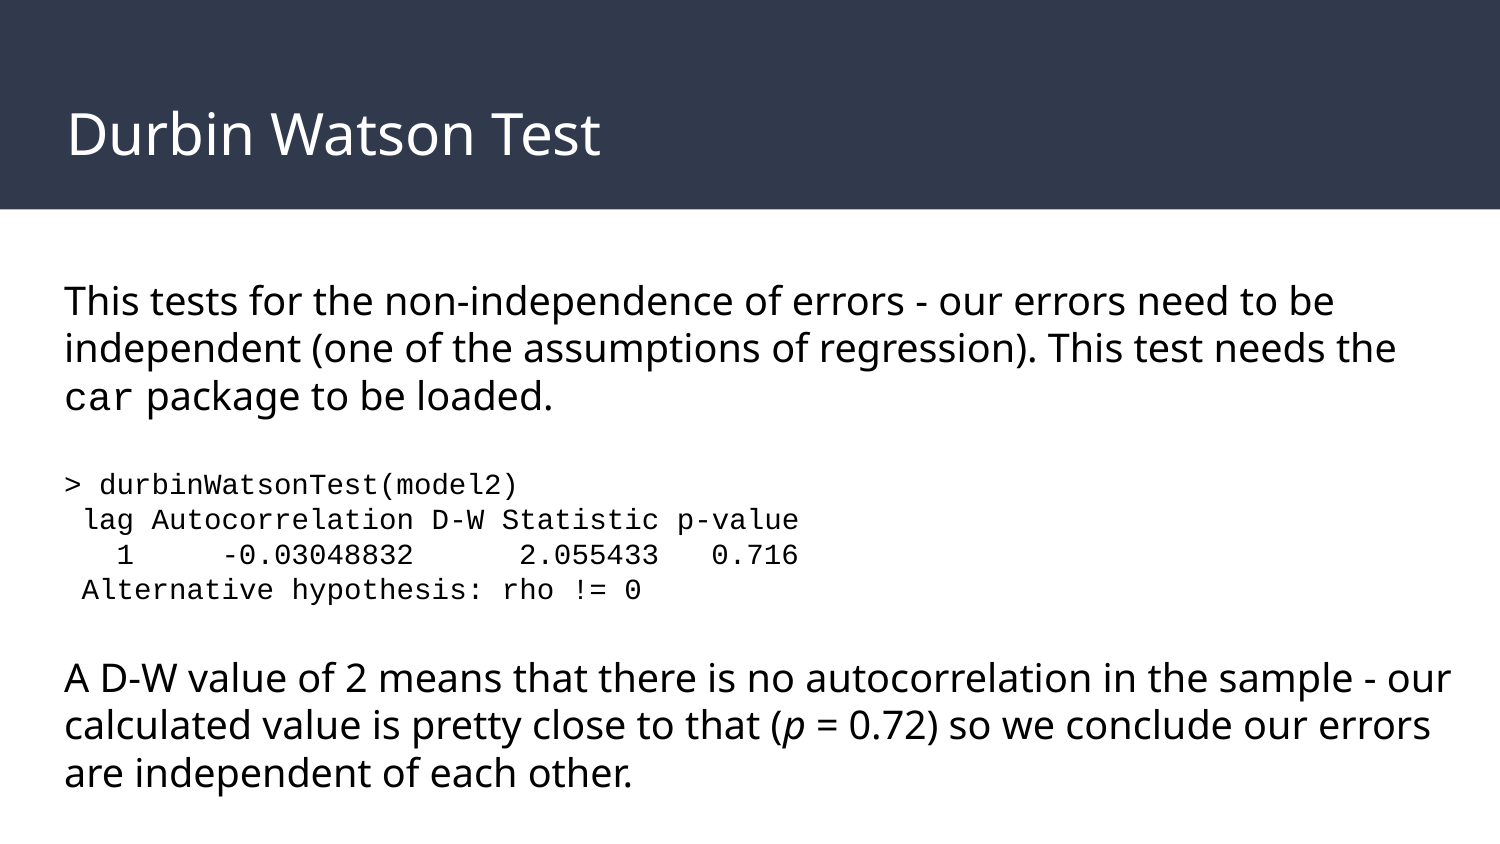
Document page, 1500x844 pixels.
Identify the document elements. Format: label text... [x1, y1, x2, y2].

text_box This tests for the non-independence of errors - our errors need to be independent (one of the assumptions of regression). This test needs the car package to be loaded. > durbinWatsonTest(model2) lag Autocorrelation D-W Statistic p-value 1 -0.03048832 2.055433 0.716 Alternative hypothesis: rho != 0 A D-W value of 2 means that there is no autocorrelation in the sample - our calculated value is pretty close to that (p = 0.72) so we conclude our errors are independent of each other. [49, 260, 1470, 808]
title Durbin Watson Test [51, 82, 1449, 185]
